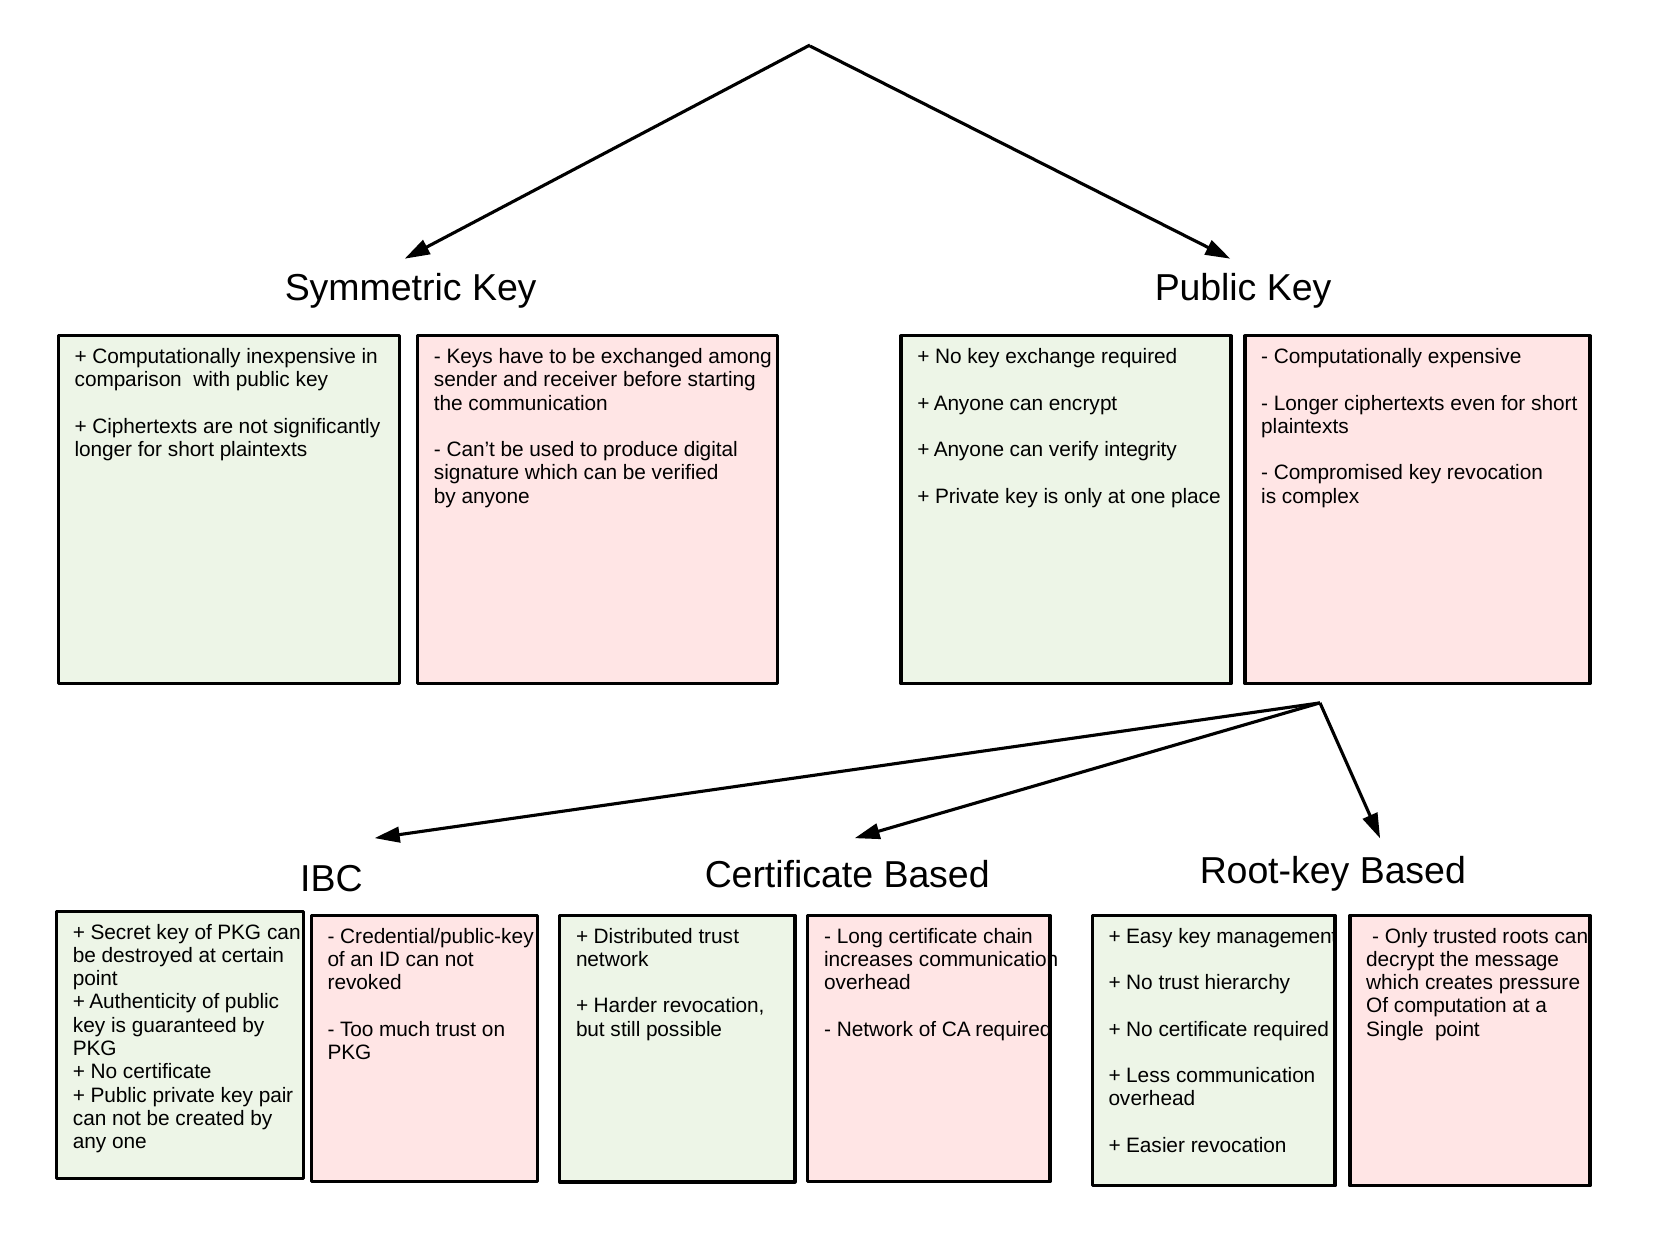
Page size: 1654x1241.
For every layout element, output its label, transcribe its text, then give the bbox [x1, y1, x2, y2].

text_box Symmetric Key [270, 258, 586, 386]
text_box - Credential/public-key of an ID can not revoked - Too much trust on PKG [311, 915, 538, 1182]
text_box Public Key [1140, 258, 1366, 386]
text_box + Easy key management + No trust hierarchy + No certificate required + Less communication overhead + Easier revocation [1092, 915, 1336, 1186]
text_box + No key exchange required + Anyone can encrypt + Anyone can verify integrity + Private key is only at one place [900, 335, 1231, 684]
text_box - Only trusted roots can decrypt the message which creates pressure Of computation at a Single point [1350, 915, 1591, 1186]
text_box - Long certificate chain increases communication overhead - Network of CA required [807, 915, 1051, 1182]
text_box Certificate Based [690, 846, 1021, 974]
text_box + Secret key of PKG can be destroyed at certain point + Authenticity of public key is guaranteed by PKG + No certificate + Public private key pair can not be created by any one [56, 911, 304, 1179]
text_box - Computationally expensive - Longer ciphertexts even for short plaintexts - Compromised key revocation is complex [1245, 335, 1591, 684]
text_box + Computationally inexpensive in comparison with public key + Ciphertexts are not significantly longer for short plaintexts [58, 335, 400, 684]
text_box IBC [166, 849, 497, 978]
text_box + Distributed trust network + Harder revocation, but still possible [559, 915, 796, 1183]
text_box Root-key Based [1185, 842, 1516, 970]
text_box - Keys have to be exchanged among sender and receiver before starting the communication - Can’t be used to produce digital signature which can be verified by anyone [417, 335, 778, 684]
